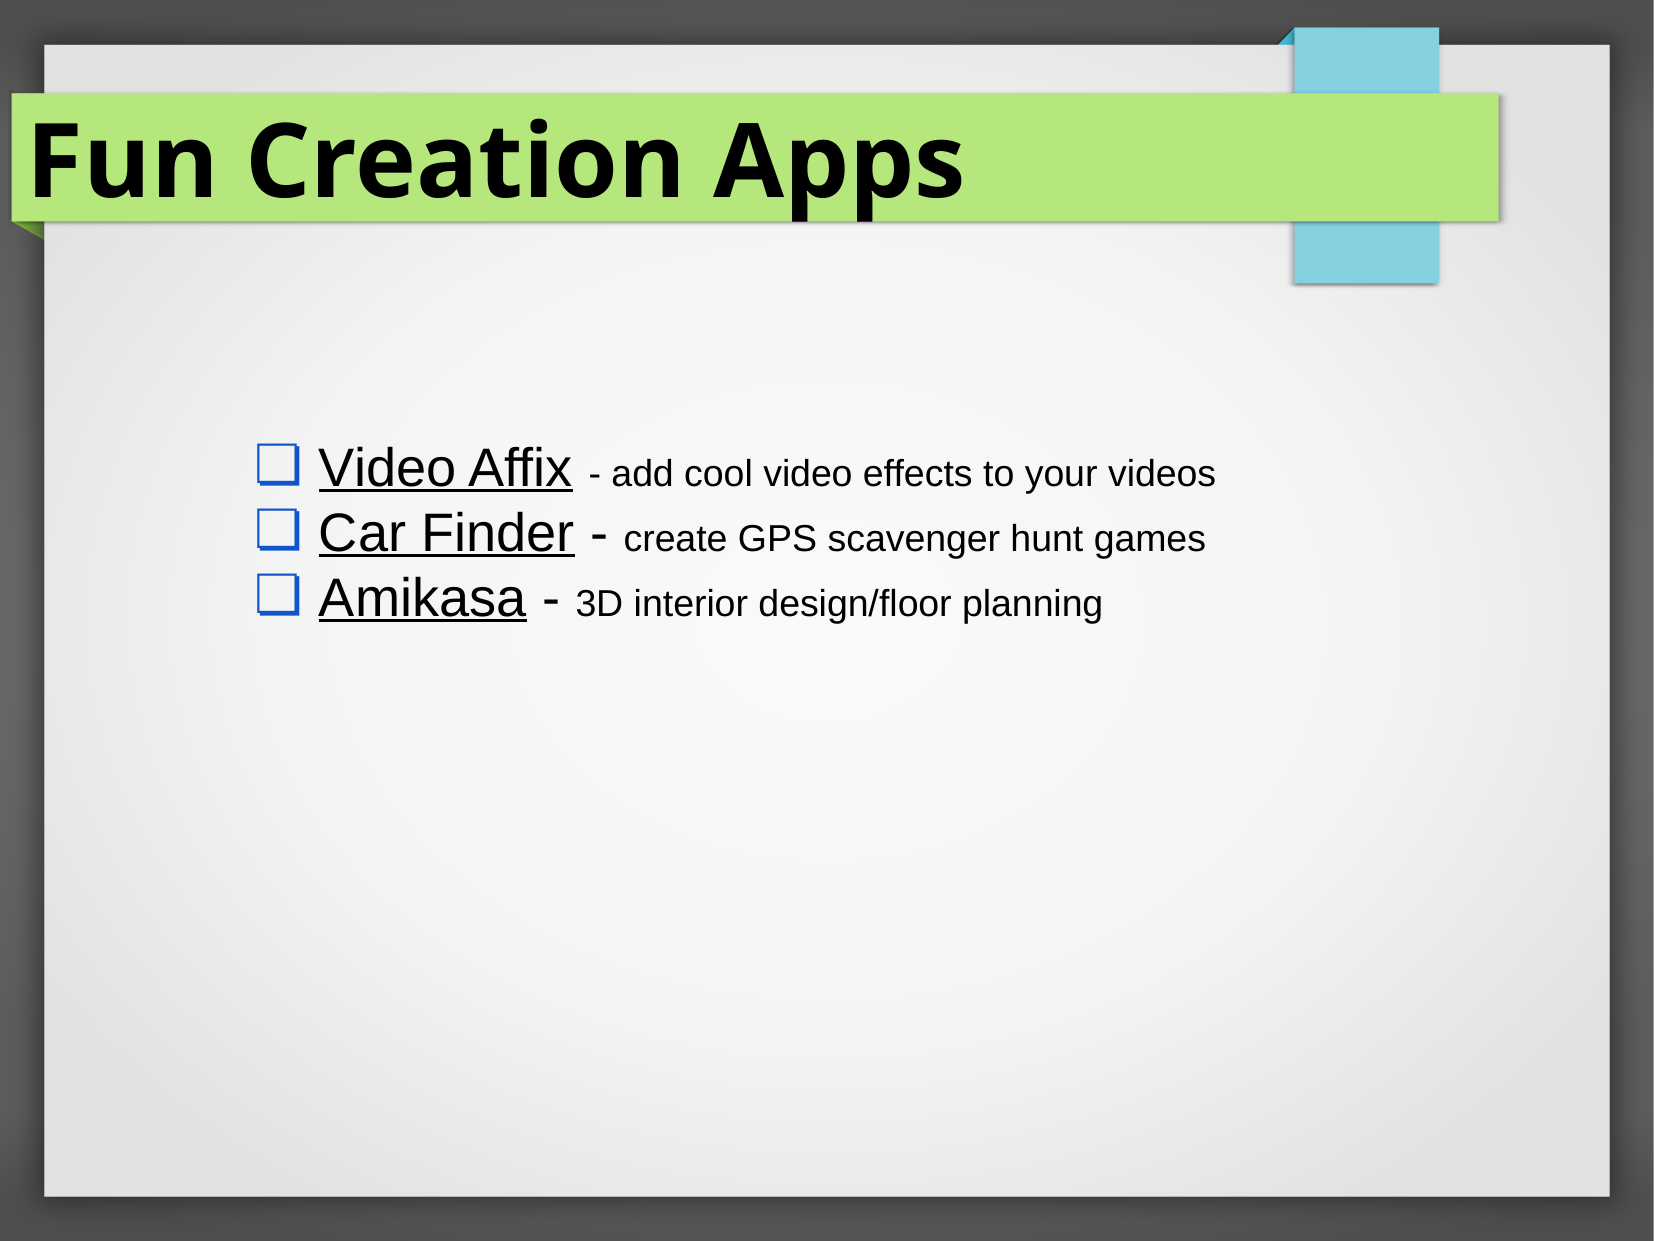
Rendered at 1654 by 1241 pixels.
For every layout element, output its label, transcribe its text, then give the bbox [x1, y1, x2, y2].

title Fun Creation Apps [11, 0, 1467, 233]
text_box Video Affix - add cool video effects to your videos Car Finder - create GPS scavenger hunt games Amikasa - 3D interior design/floor planning [229, 417, 1538, 744]
picture [0, 0, 1654, 1241]
